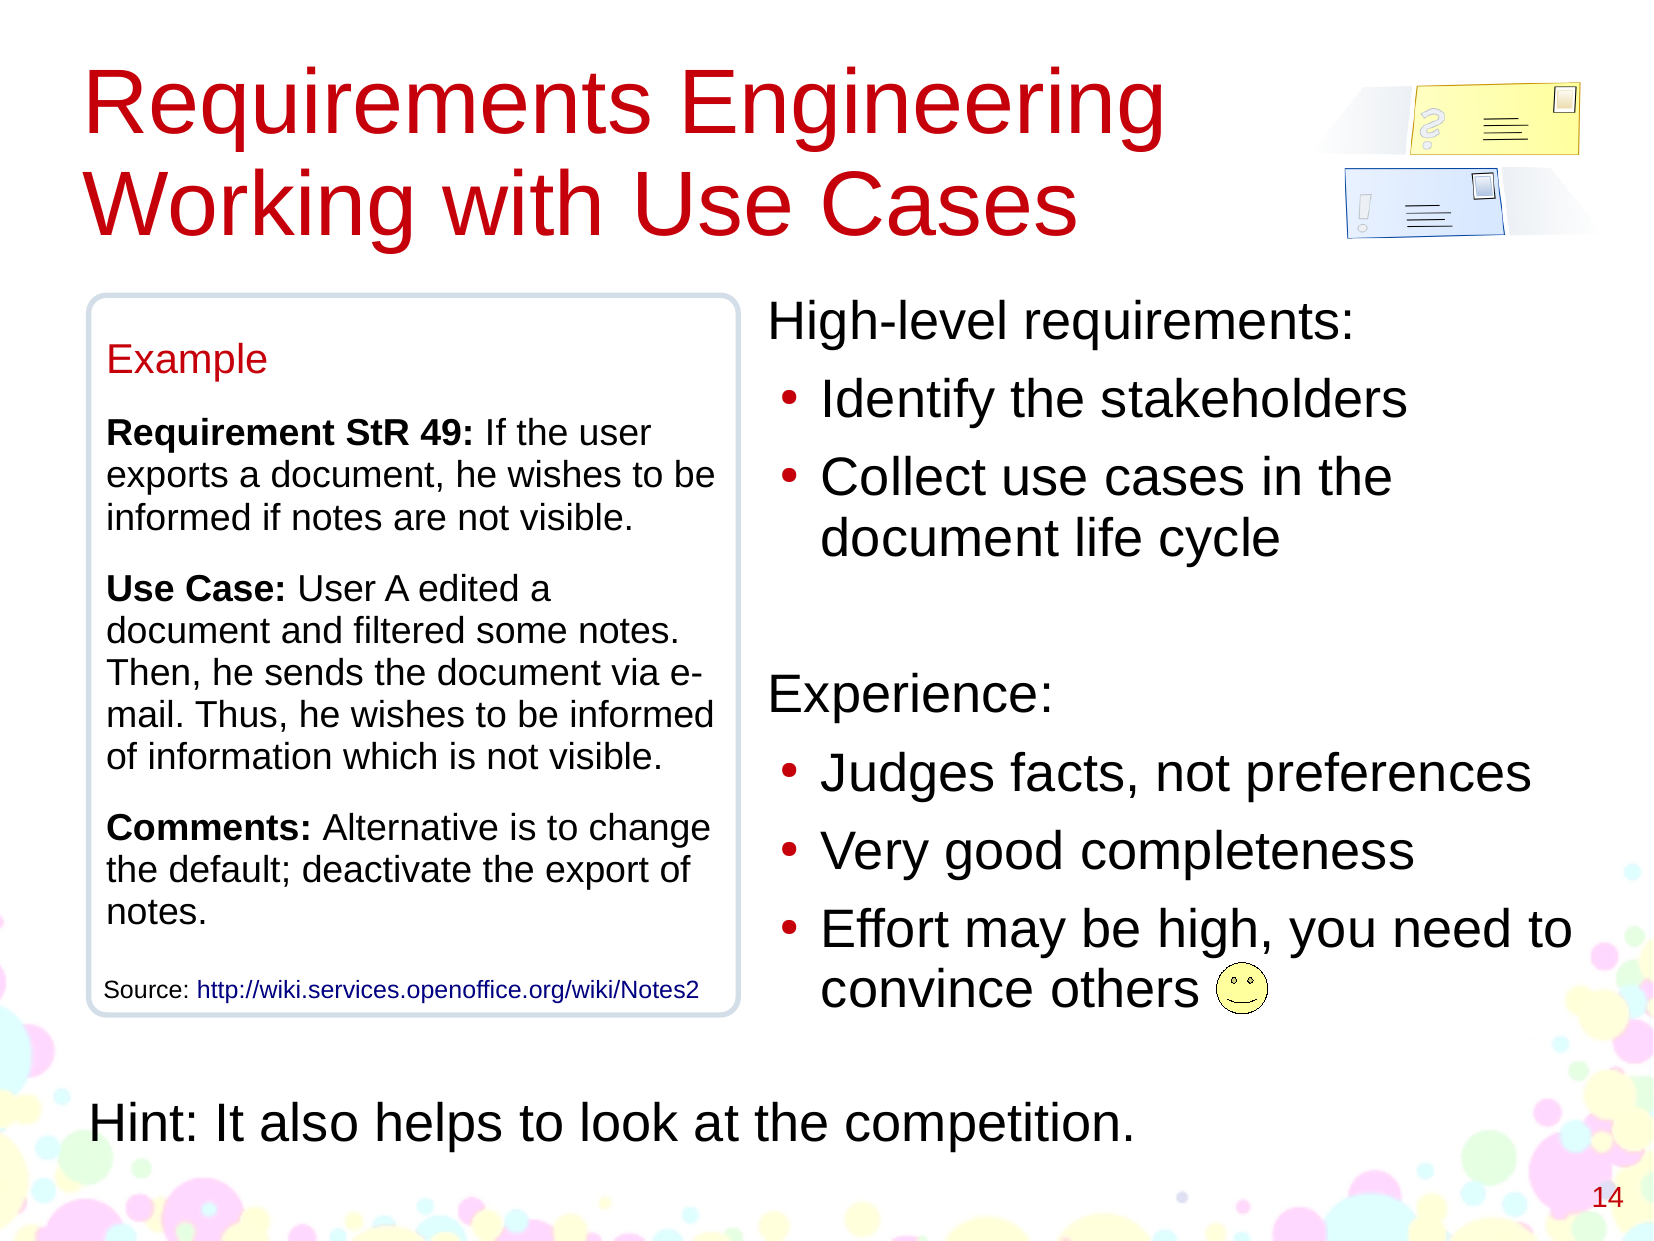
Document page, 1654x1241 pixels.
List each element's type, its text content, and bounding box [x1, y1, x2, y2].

text_box Hint: It also helps to look at the competition. [88, 1092, 1536, 1154]
text_box [1216, 962, 1268, 1014]
text_box Source: http://wiki.services.openoffice.org/wiki/Notes2 [88, 968, 739, 1012]
title Requirements Engineering Working with Use Cases [82, 50, 1258, 256]
text_box Example Requirement StR 49: If the user exports a document, he wishes to be informed if notes are not visible. Use Case: User A edited a document and filtered some notes. Then, he sends the document via e-mail. Thus, he wishes to be informed of information which is not visible. Comments: Alternative is to change the default; deactivate the export of notes. [88, 295, 739, 968]
picture [1311, 53, 1602, 268]
list High-level requirements: Identify the stakeholders Collect use cases in the document life cycle Experience: Judges facts, not preferences Very good completeness Effort may be high, you need to convince others [767, 290, 1577, 1034]
